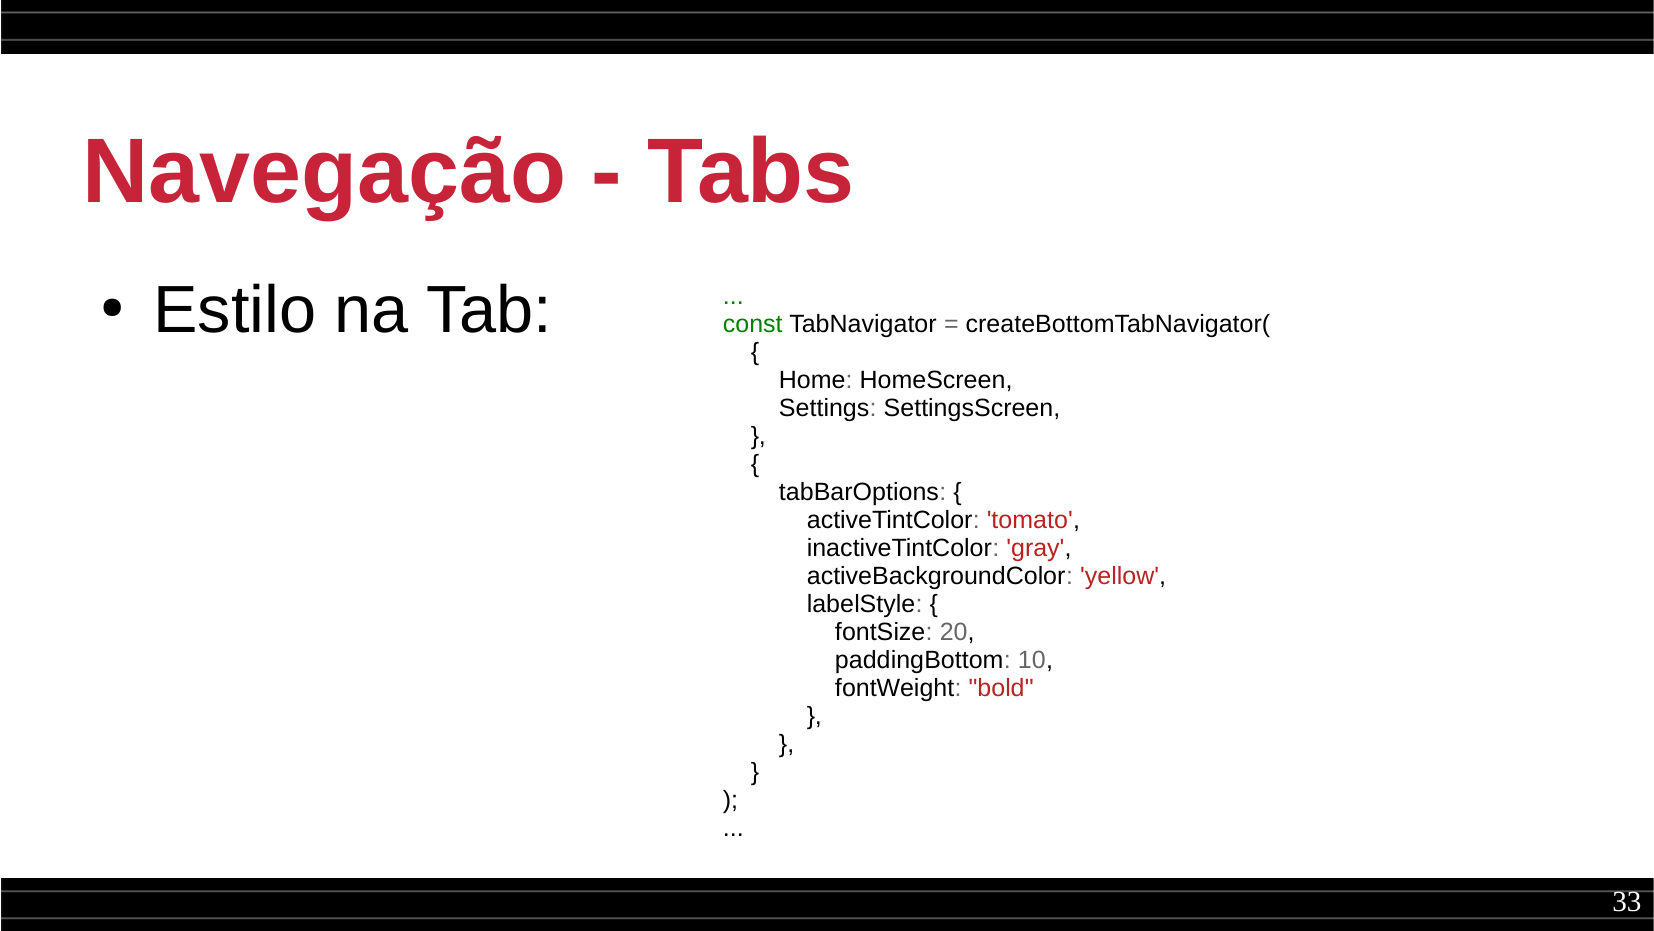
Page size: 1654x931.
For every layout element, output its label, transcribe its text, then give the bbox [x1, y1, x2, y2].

list Estilo na Tab: [82, 271, 1571, 758]
title Navegação - Tabs [82, 92, 1571, 249]
picture [1, 0, 1654, 54]
text_box ... const TabNavigator = createBottomTabNavigator( { Home: HomeScreen, Settings: SettingsScreen, }, { tabBarOptions: { activeTintColor: 'tomato', inactiveTintColor: 'gray', activeBackgroundColor: 'yellow', labelStyle: { fontSize: 20, paddingBottom: 10, fontWeight: "bold" }, }, } ); ... [708, 274, 1465, 849]
picture [1, 878, 1654, 931]
